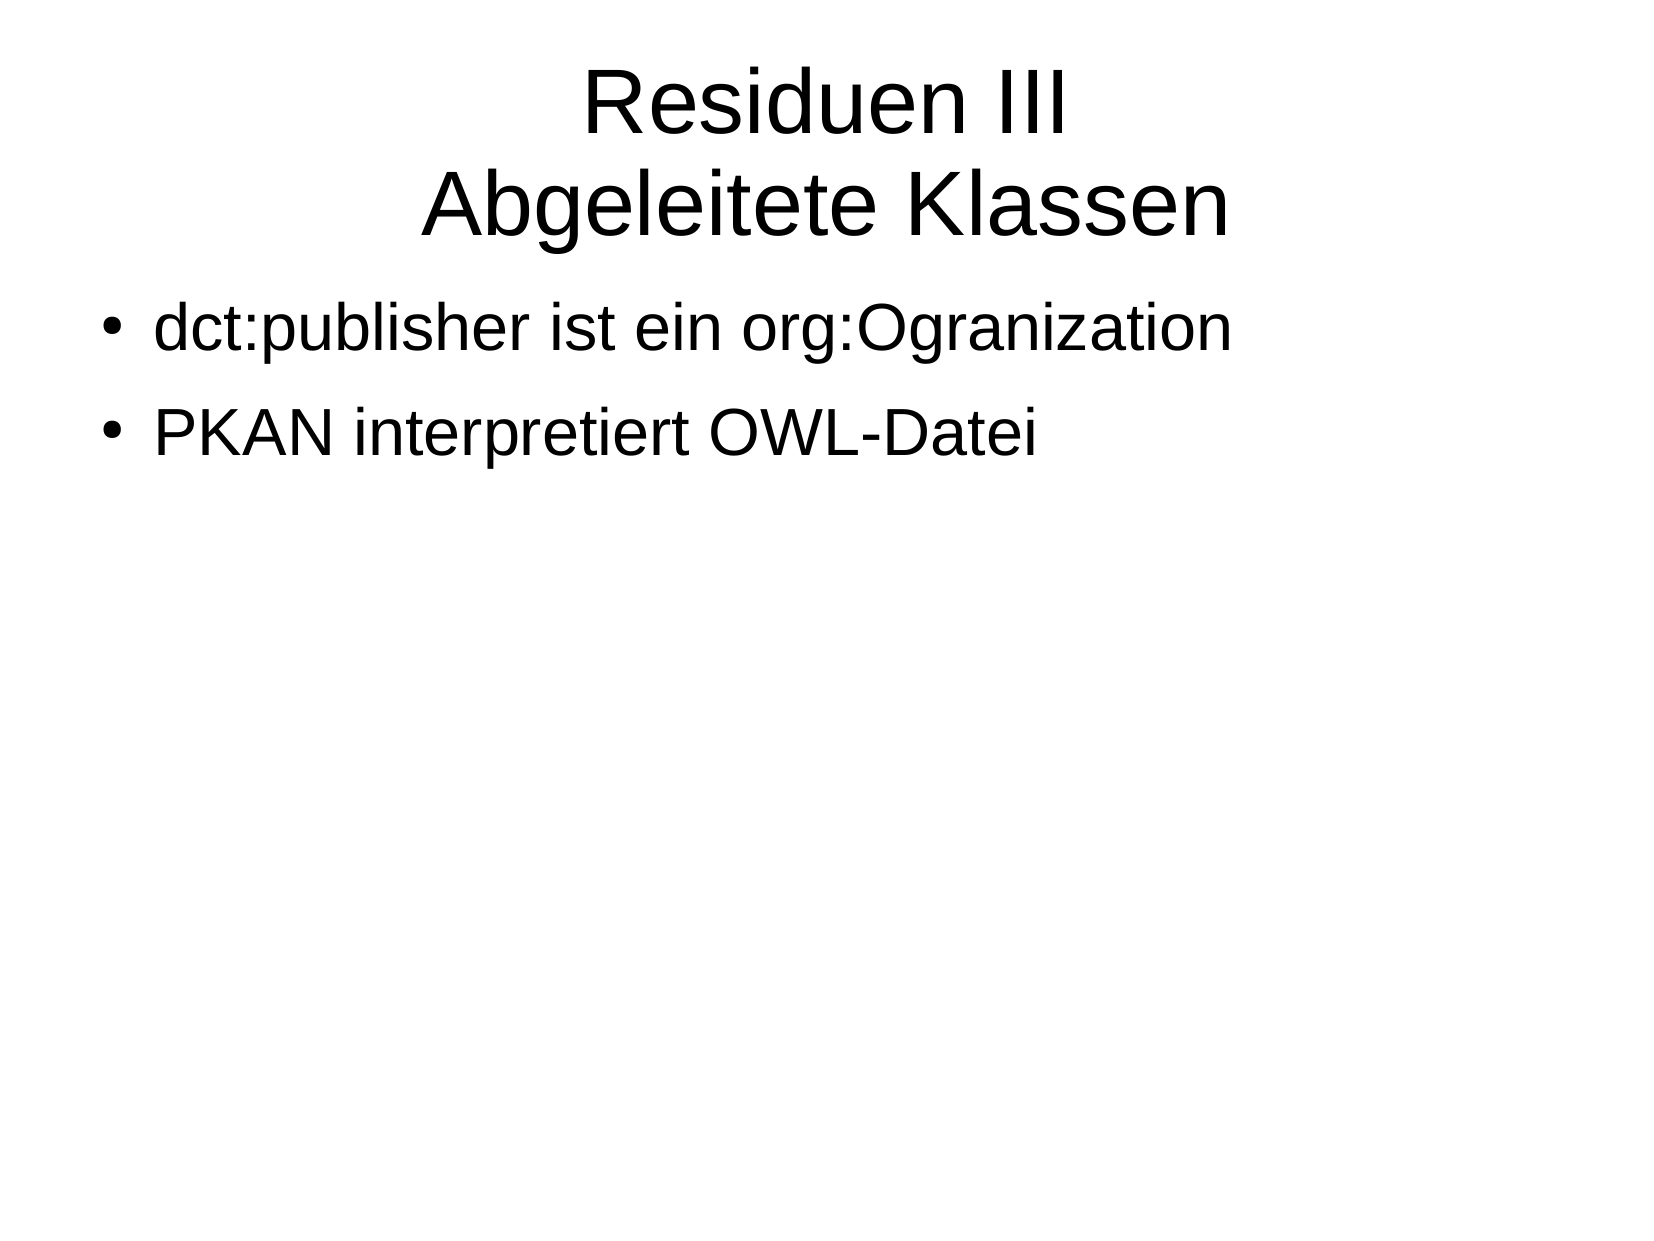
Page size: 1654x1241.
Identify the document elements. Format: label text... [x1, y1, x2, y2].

title Residuen III Abgeleitete Klassen [82, 49, 1571, 257]
list dct:publisher ist ein org:Ogranization PKAN interpretiert OWL-Datei [82, 290, 1571, 1010]
